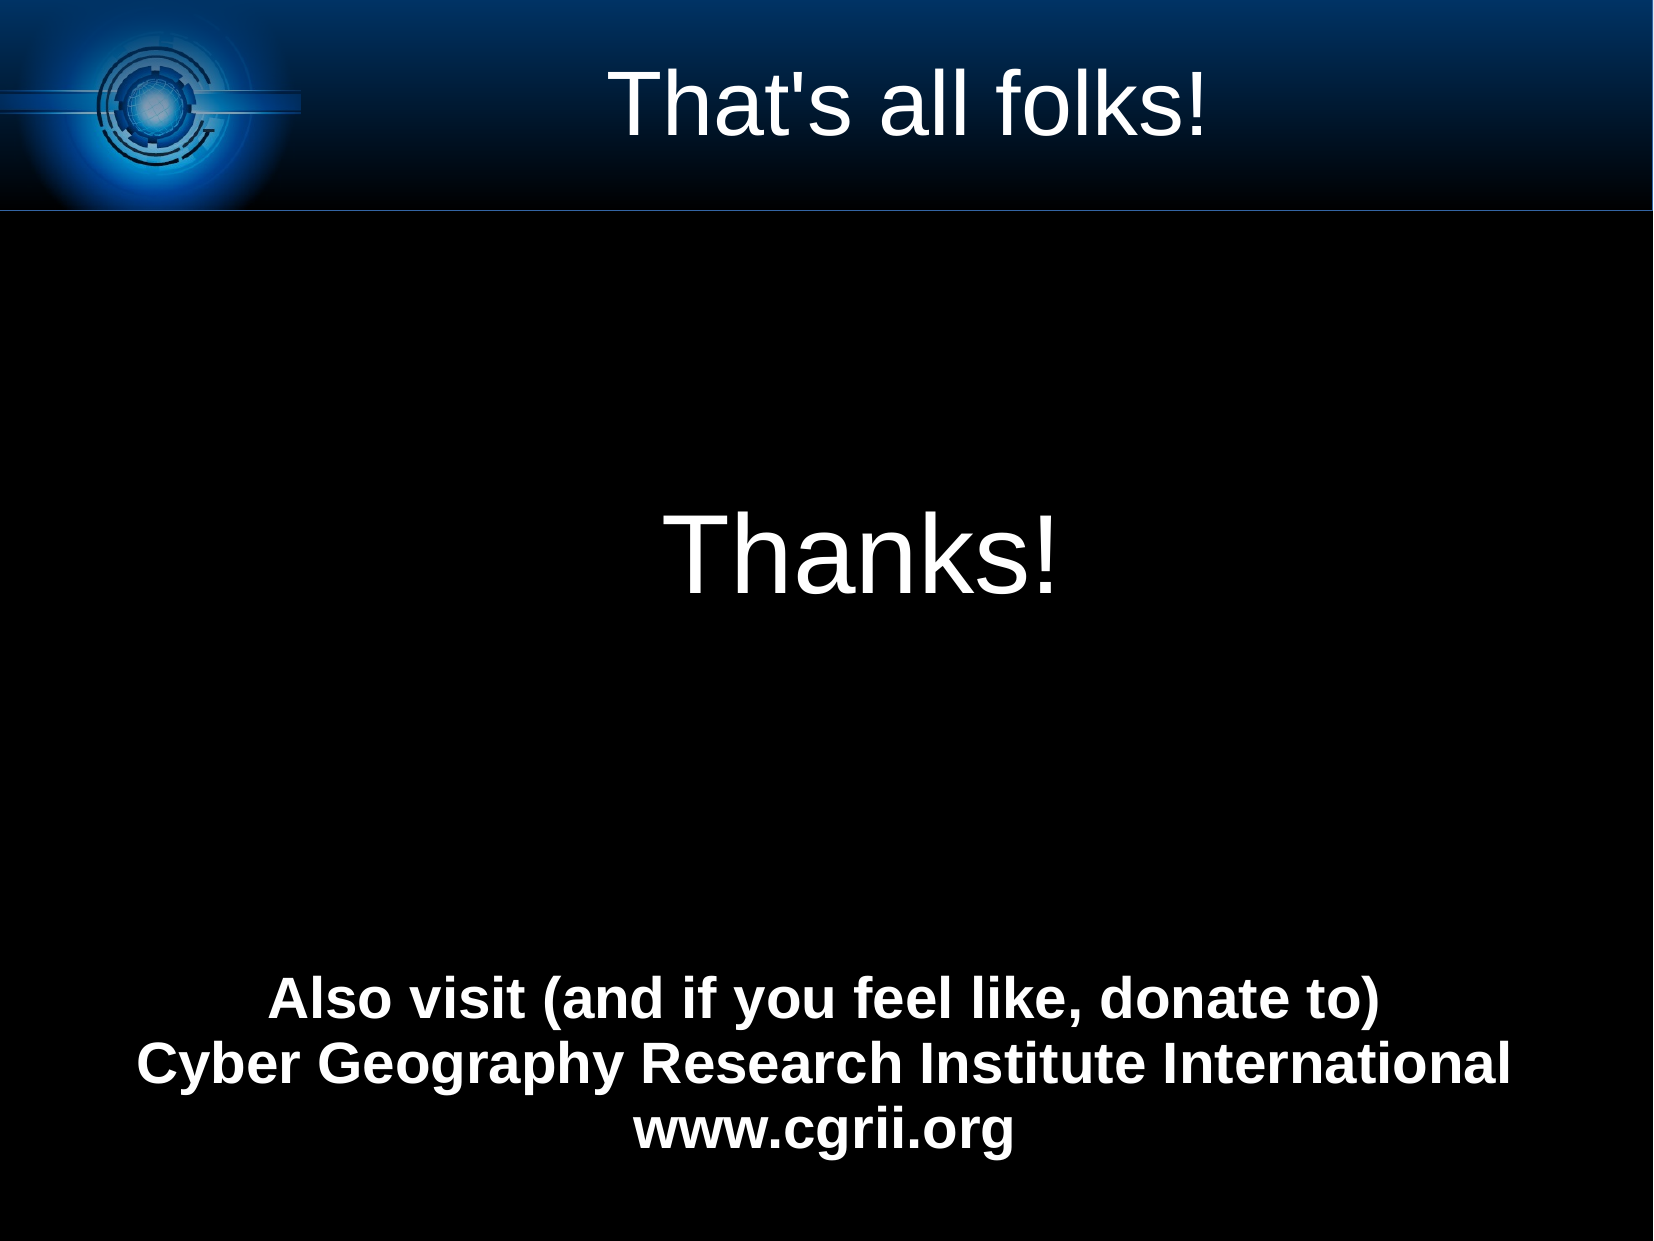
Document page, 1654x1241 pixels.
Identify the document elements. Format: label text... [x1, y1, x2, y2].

list Thanks! [82, 492, 1571, 643]
picture [0, 87, 301, 210]
title That's all folks! [165, 0, 1653, 208]
title Also visit (and if you feel like, donate to) Cyber Geography Research Institute International www.cgrii.org [45, 965, 1606, 1162]
